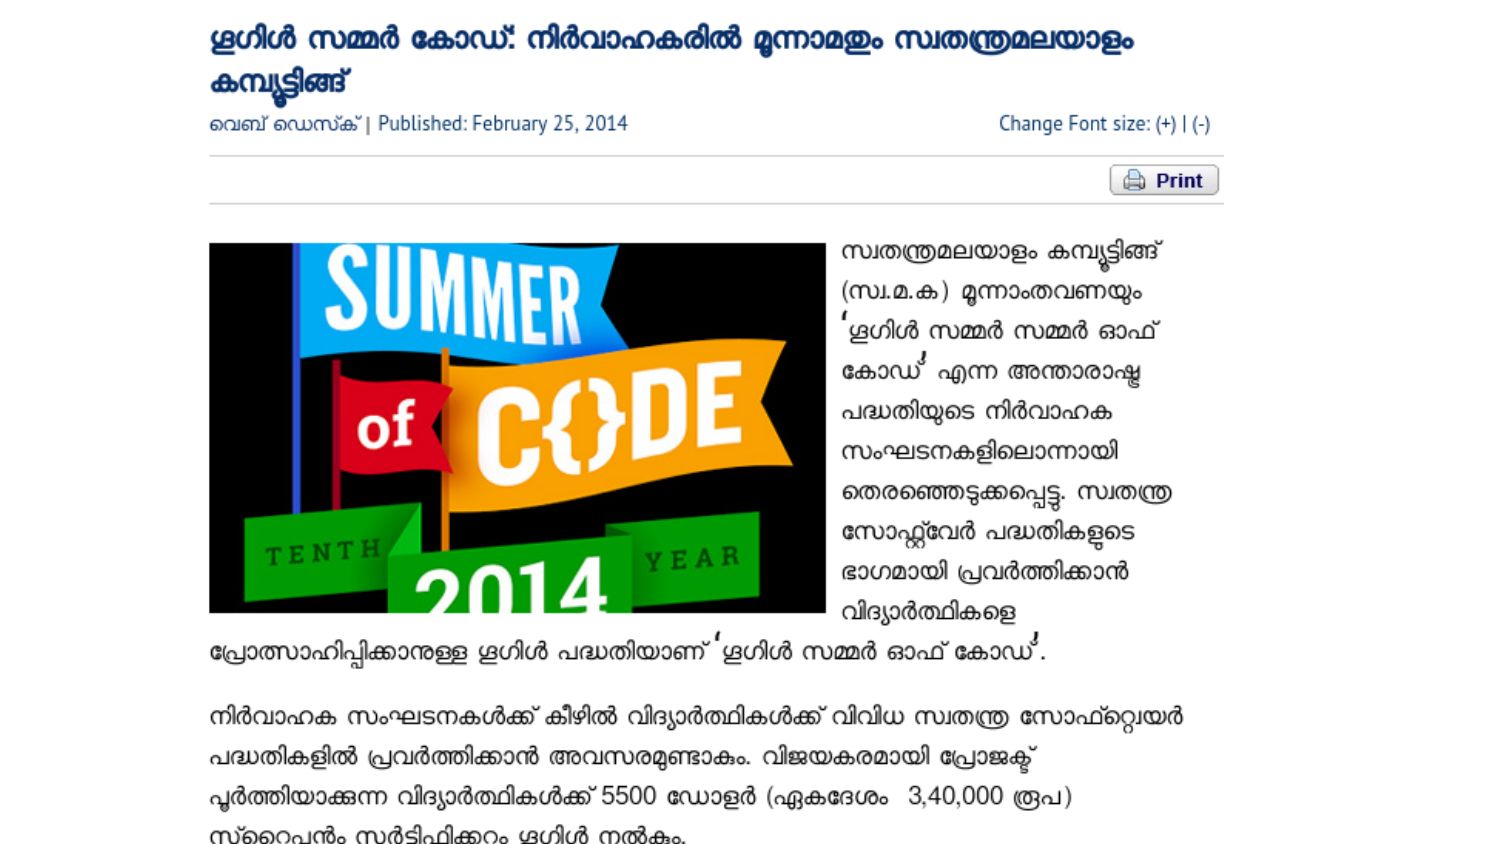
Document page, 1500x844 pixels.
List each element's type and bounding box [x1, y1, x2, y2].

picture [191, 12, 1224, 844]
